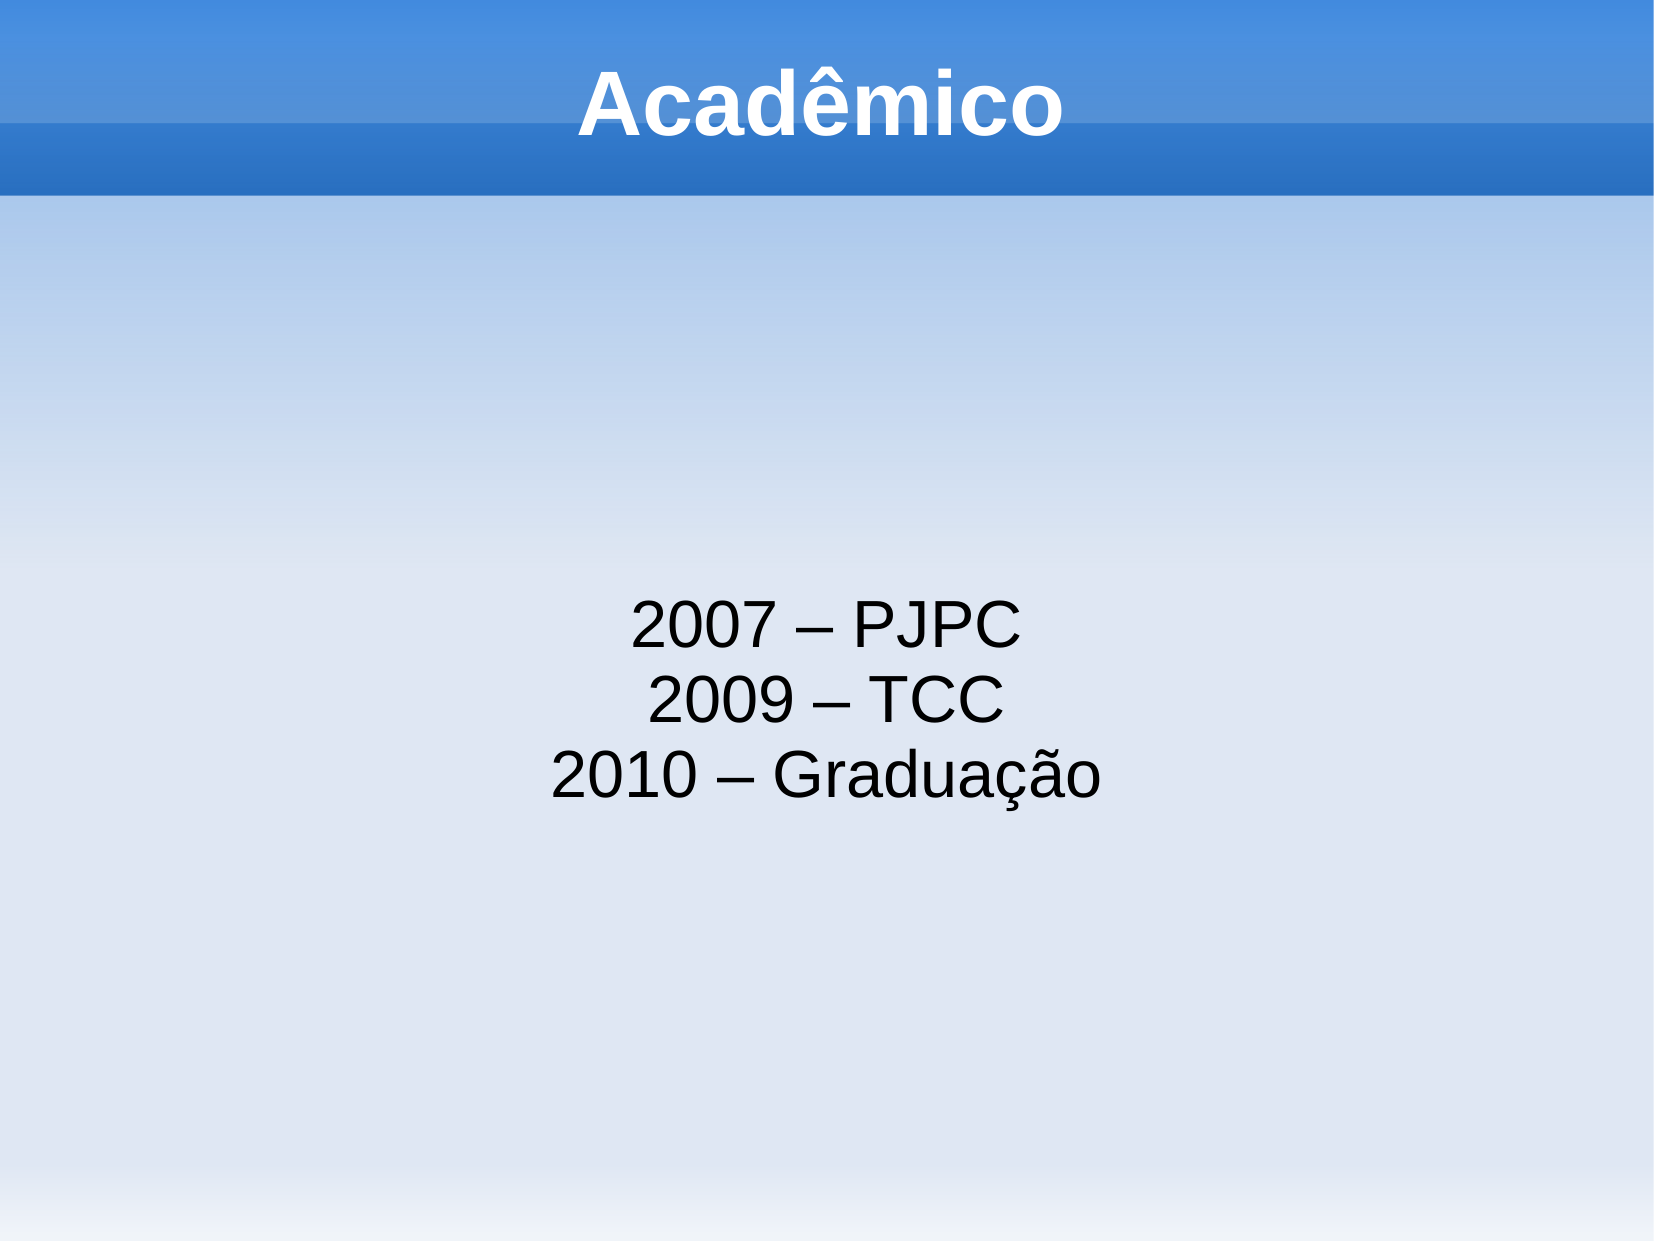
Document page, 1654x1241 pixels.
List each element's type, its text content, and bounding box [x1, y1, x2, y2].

picture [0, 0, 1654, 1241]
subtitle 2007 – PJPC 2009 – TCC 2010 – Graduação [82, 297, 1571, 1102]
title Acadêmico [76, 7, 1565, 200]
